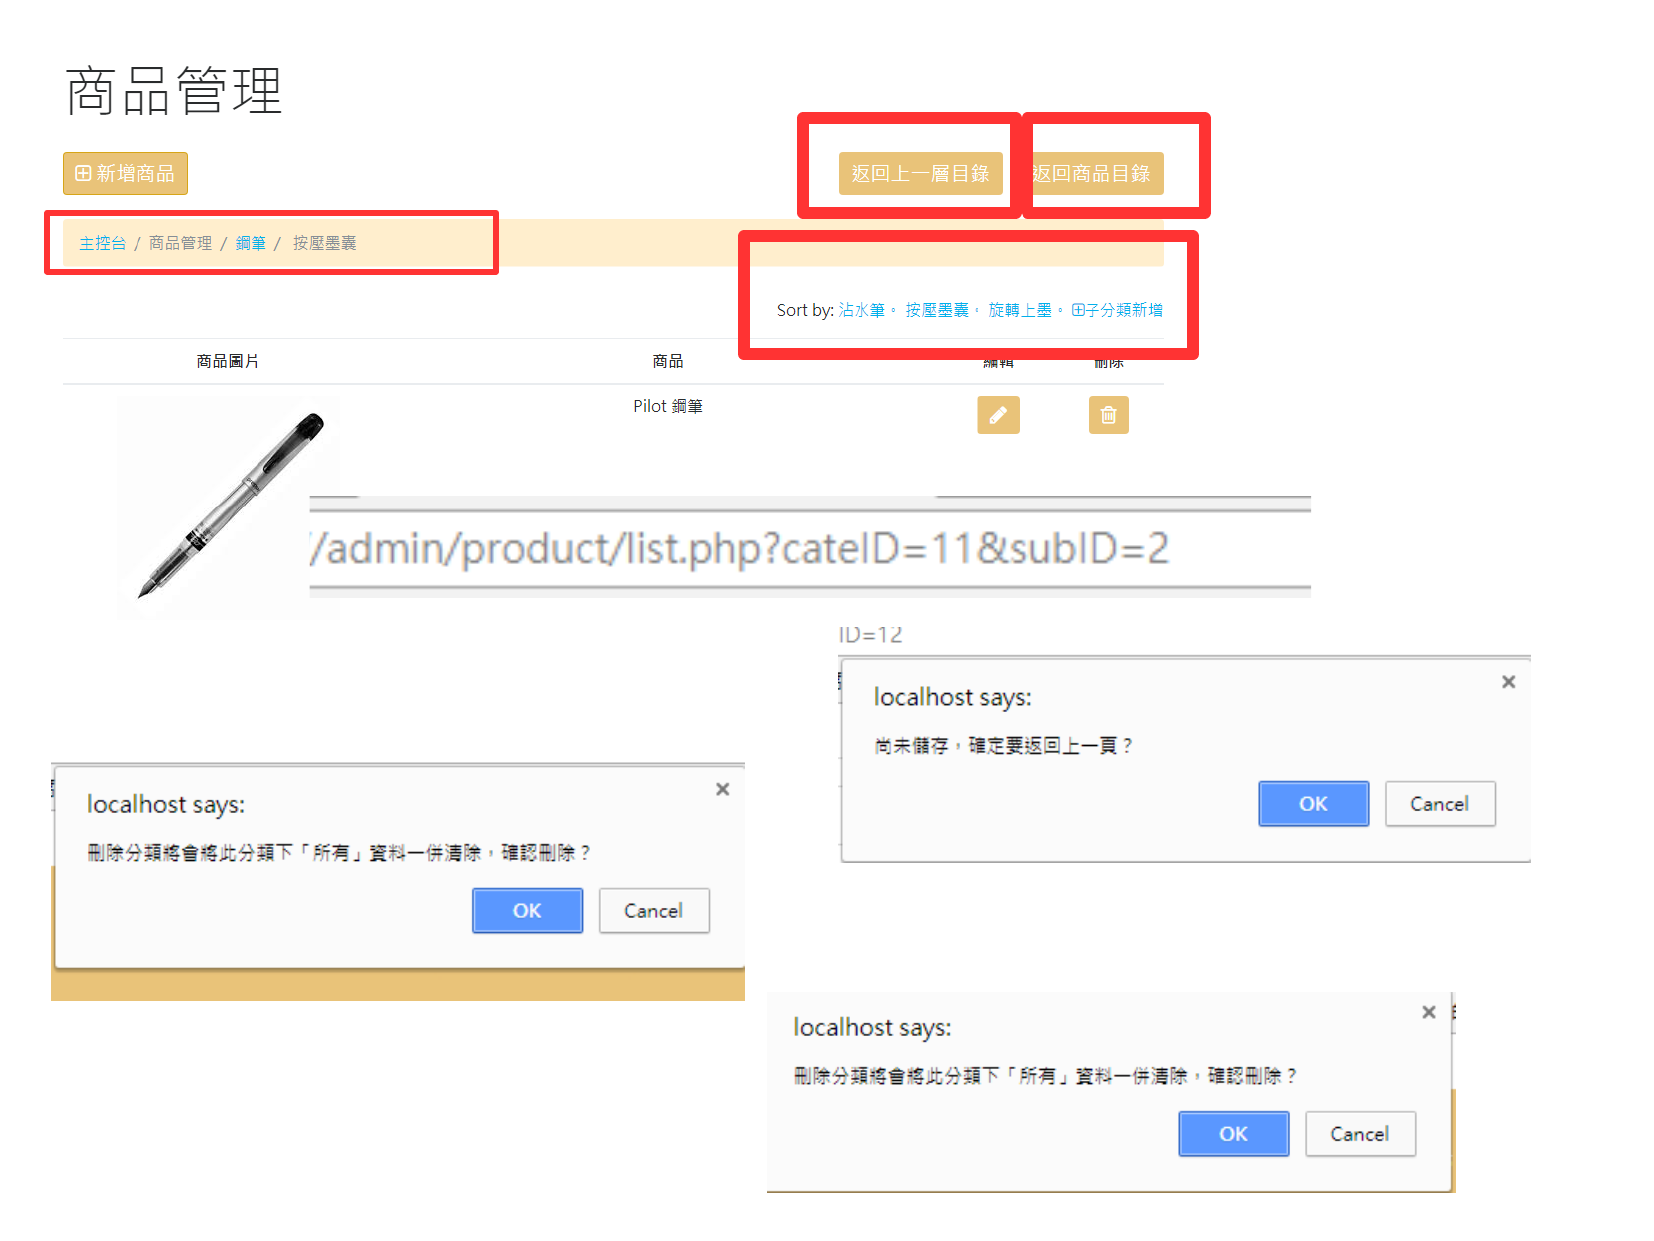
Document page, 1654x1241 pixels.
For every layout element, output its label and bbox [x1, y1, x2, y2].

picture [18, 27, 1312, 626]
picture [767, 992, 1456, 1193]
picture [838, 627, 1531, 863]
picture [51, 744, 745, 1001]
